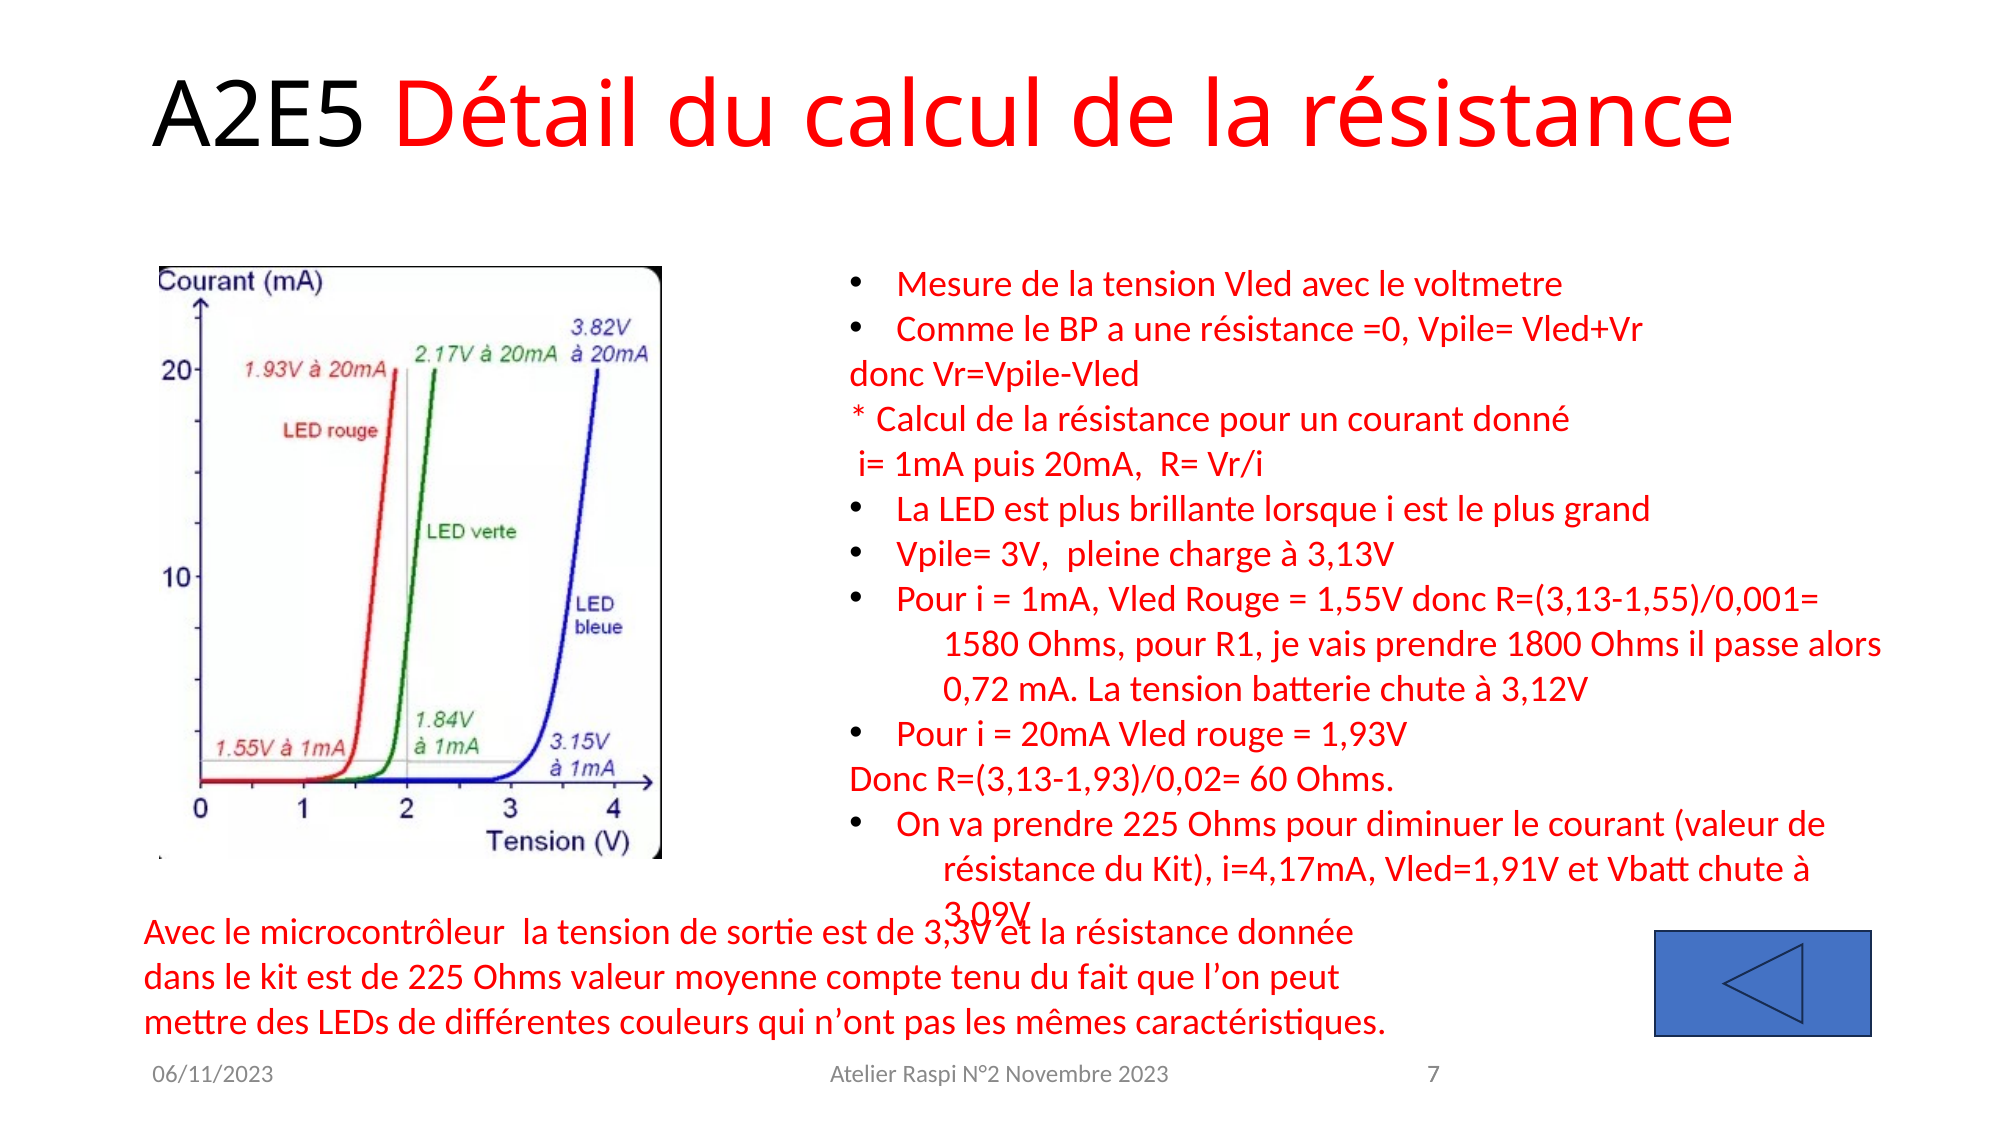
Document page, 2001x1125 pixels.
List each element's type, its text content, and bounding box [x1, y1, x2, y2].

text_box 06/11/2023 [137, 1042, 588, 1103]
text_box Mesure de la tension Vled avec le voltmetre Comme le BP a une résistance =0, Vpile= Vled+Vr donc Vr=Vpile-Vled * Calcul de la résistance pour un courant donné i= 1mA puis 20mA, R= Vr/i La LED est plus brillante lorsque i est le plus grand Vpile= 3V, pleine charge à 3,13V Pour i = 1mA, Vled Rouge = 1,55V donc R=(3,13-1,55)/0,001= 1580 Ohms, pour R1, je vais prendre 1800 Ohms il passe alors 0,72 mA. La tension batterie chute à 3,12V Pour i = 20mA Vled rouge = 1,93V Donc R=(3,13-1,93)/0,02= 60 Ohms. On va prendre 225 Ohms pour diminuer le courant (valeur de résistance du Kit), i=4,17mA, Vled=1,91V et Vbatt chute à 3,09V [834, 251, 1913, 948]
text_box [1412, 1042, 1863, 1103]
text_box [1654, 931, 1872, 1036]
text_box Avec le microcontrôleur la tension de sortie est de 3,3V et la résistance donnée dans le kit est de 225 Ohms valeur moyenne compte tenu du fait que l’on peut mettre des LEDs de différentes couleurs qui n’ont pas les mêmes caractéristiques. [128, 899, 1413, 1052]
text_box Atelier Raspi N°2 Novembre 2023 [662, 1042, 1338, 1103]
picture [159, 266, 662, 859]
text_box A2E5 Détail du calcul de la résistance [137, 59, 1863, 164]
